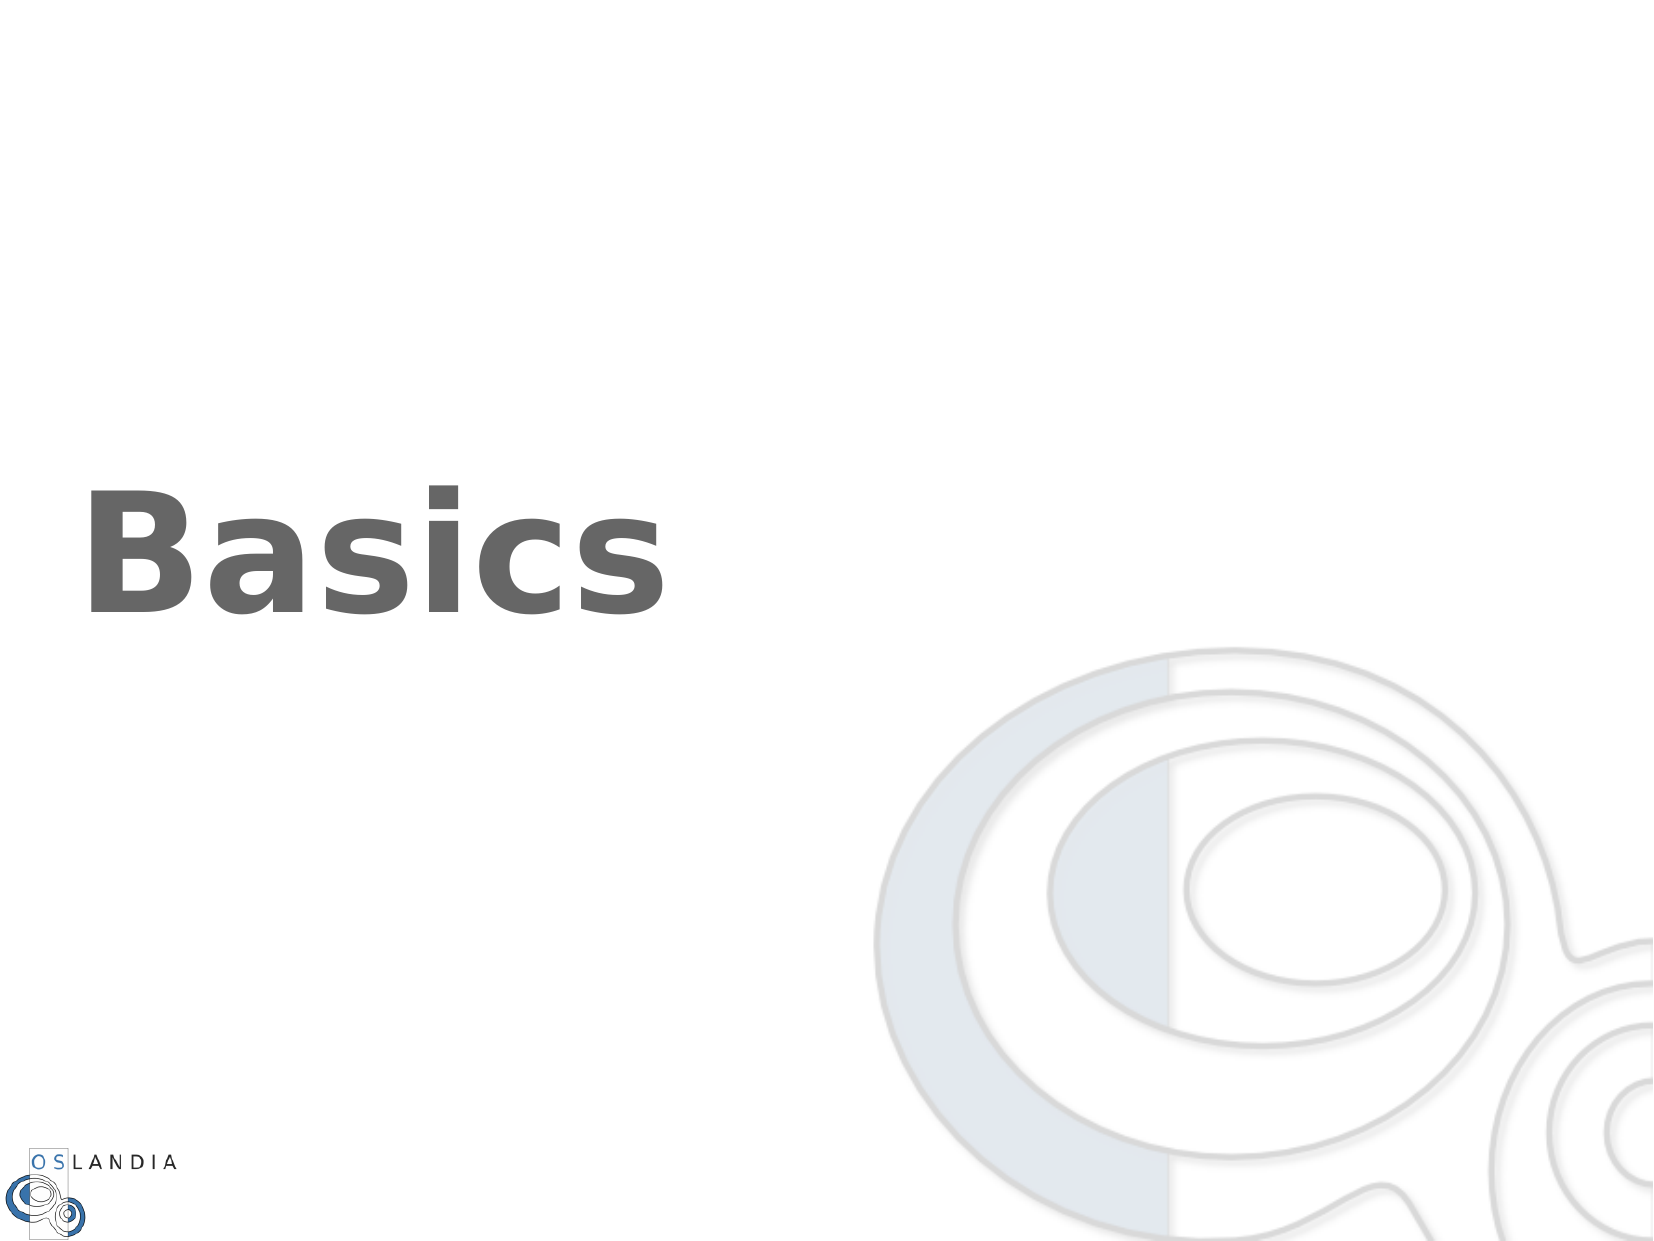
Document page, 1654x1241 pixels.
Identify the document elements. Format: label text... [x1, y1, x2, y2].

picture [0, 0, 1654, 1241]
subtitle Basics [76, 0, 1565, 1109]
